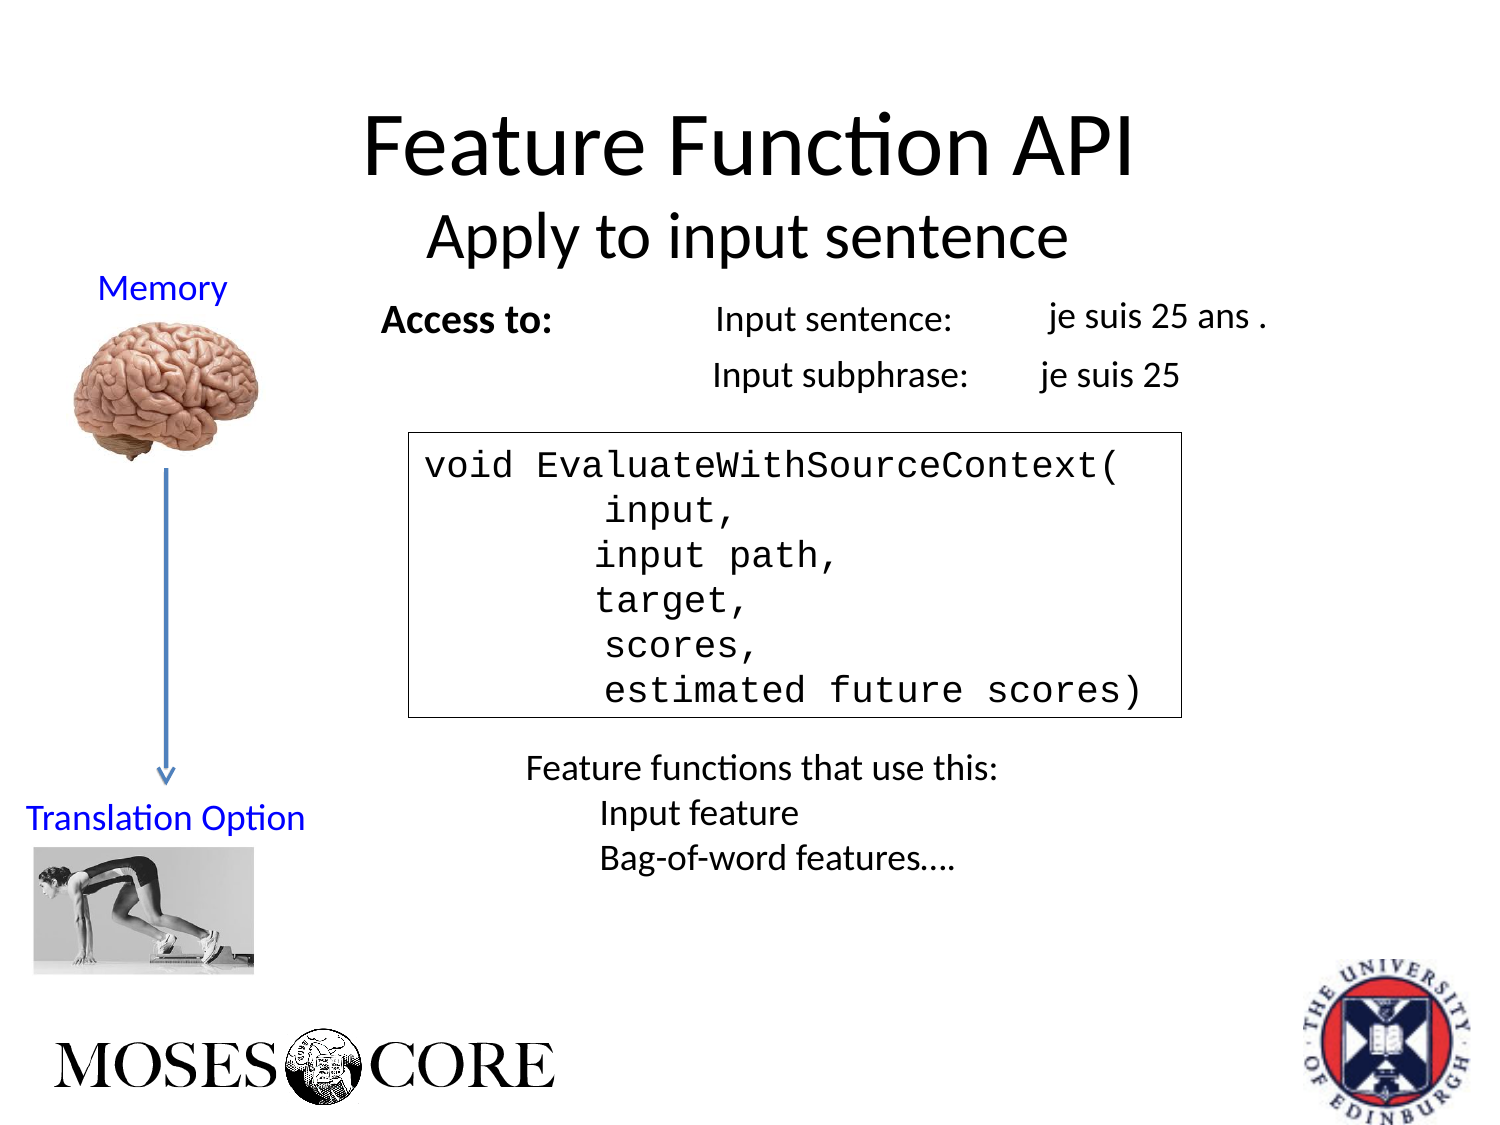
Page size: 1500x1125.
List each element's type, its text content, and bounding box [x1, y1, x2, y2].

picture [31, 846, 256, 976]
text_box Input subphrase: [697, 342, 985, 403]
text_box Access to: [366, 284, 674, 350]
picture [53, 1025, 555, 1108]
text_box Apply to input sentence [411, 184, 1086, 280]
picture [66, 314, 266, 468]
title Feature Function API [75, 45, 1425, 233]
text_box Input sentence: [700, 286, 969, 342]
text_box je suis 25 ans . [1033, 283, 1283, 344]
text_box Translation Option [10, 785, 322, 846]
text_box Feature functions that use this: Input feature Bag-of-word features…. [511, 735, 1015, 886]
text_box Memory [82, 255, 244, 316]
picture [1303, 959, 1475, 1125]
text_box je suis 25 [1025, 342, 1196, 403]
text_box void EvaluateWithSourceContext( input, input path, target, scores, estimated future scores) [408, 432, 1182, 718]
